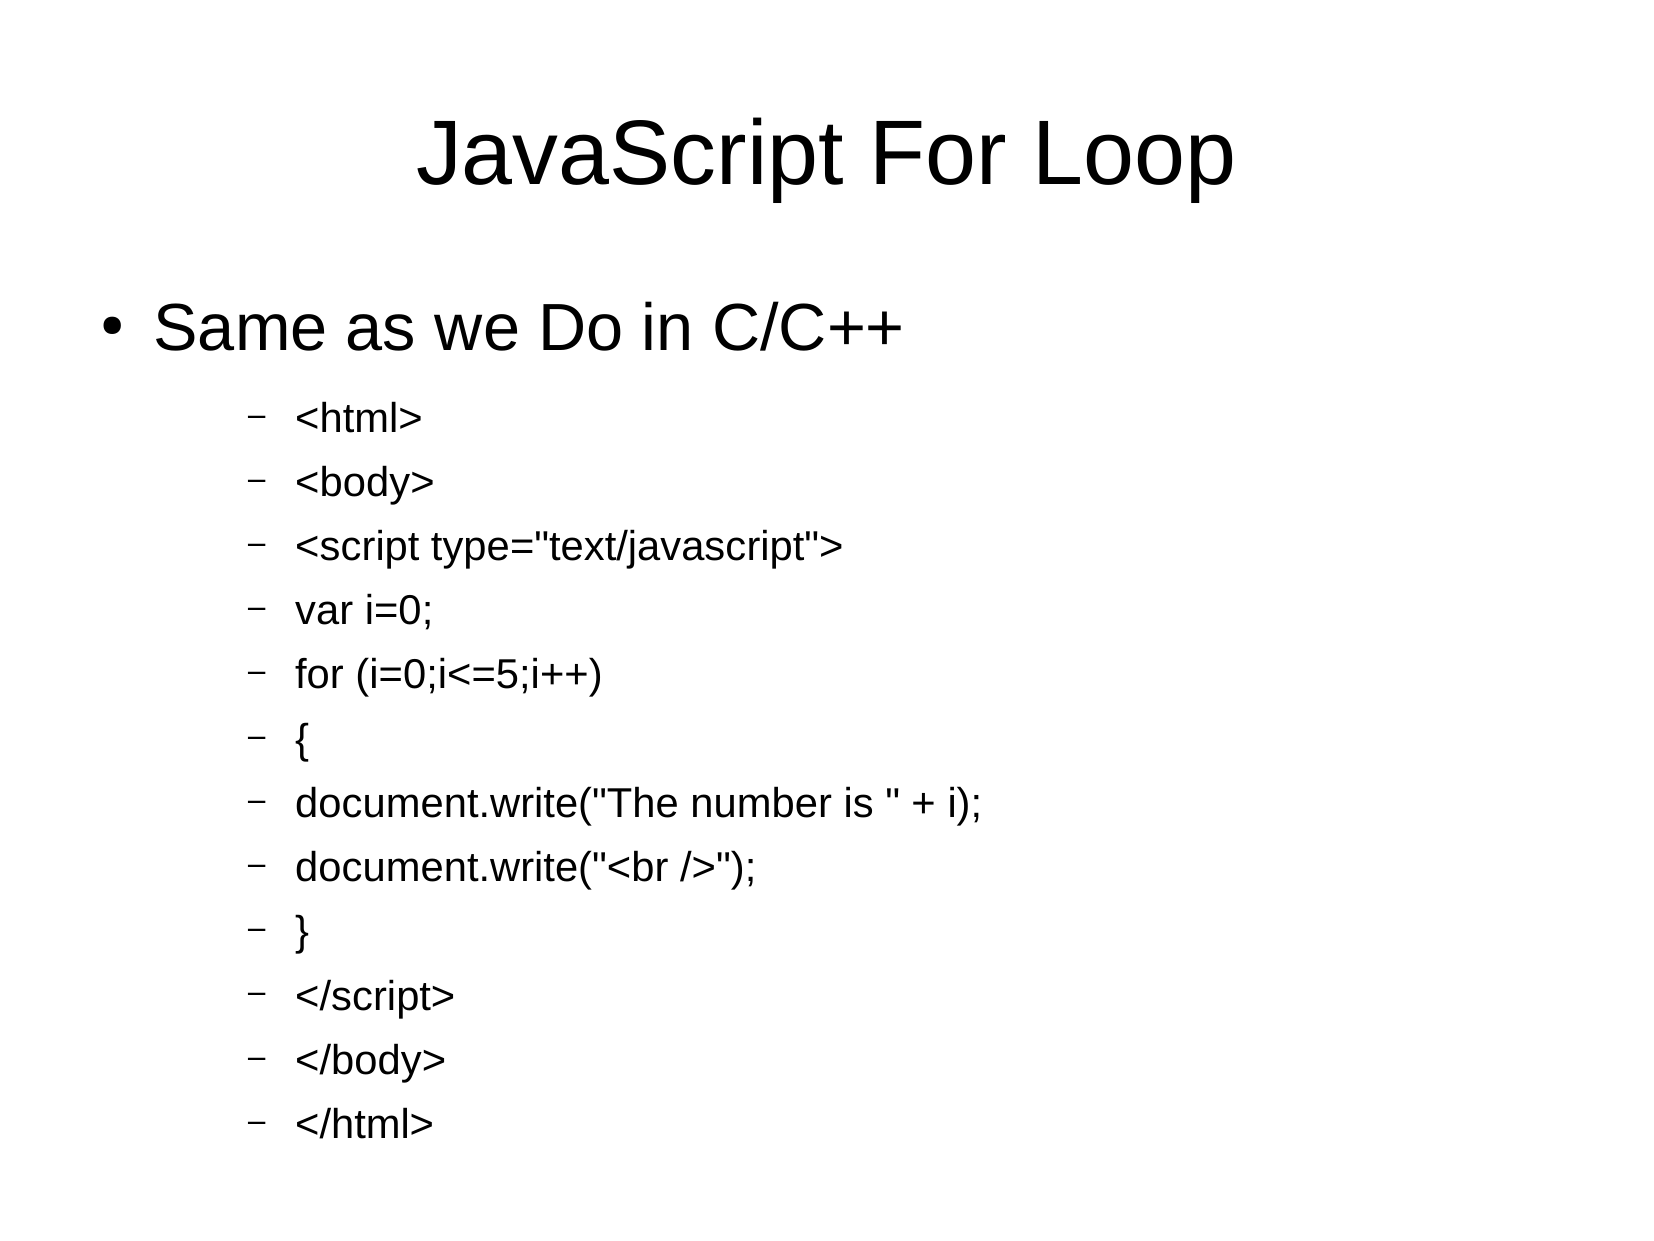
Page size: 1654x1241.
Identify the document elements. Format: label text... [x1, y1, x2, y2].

list Same as we Do in C/C++ <html> <body> <script type="text/javascript"> var i=0; for (i=0;i<=5;i++) { document.write("The number is " + i); document.write("<br />"); } </script> </body> </html> [82, 290, 1571, 1148]
title JavaScript For Loop [82, 49, 1571, 257]
